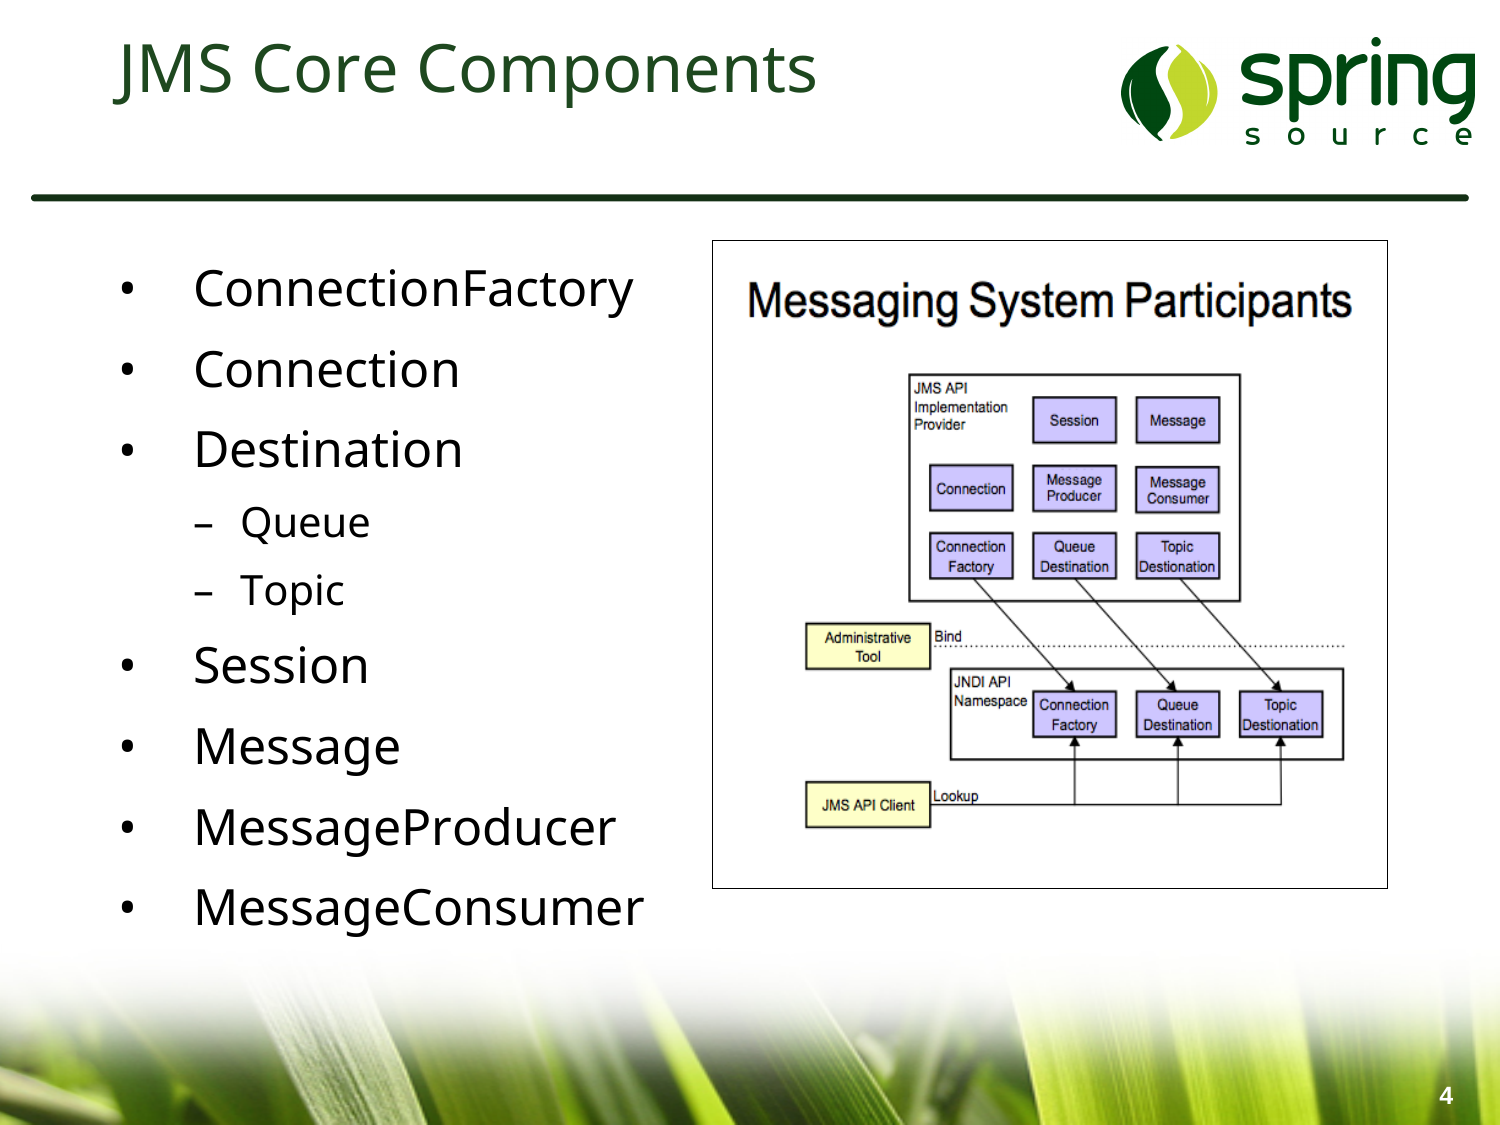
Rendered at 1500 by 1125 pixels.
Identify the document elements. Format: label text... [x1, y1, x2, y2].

title JMS Core Components [103, 13, 1136, 177]
list ConnectionFactory Connection Destination Queue Topic Session Message MessageProducer MessageConsumer [103, 245, 1394, 957]
picture [0, 944, 1500, 1125]
text_box [712, 240, 1388, 889]
picture [721, 269, 1375, 855]
picture [1136, 37, 1475, 145]
